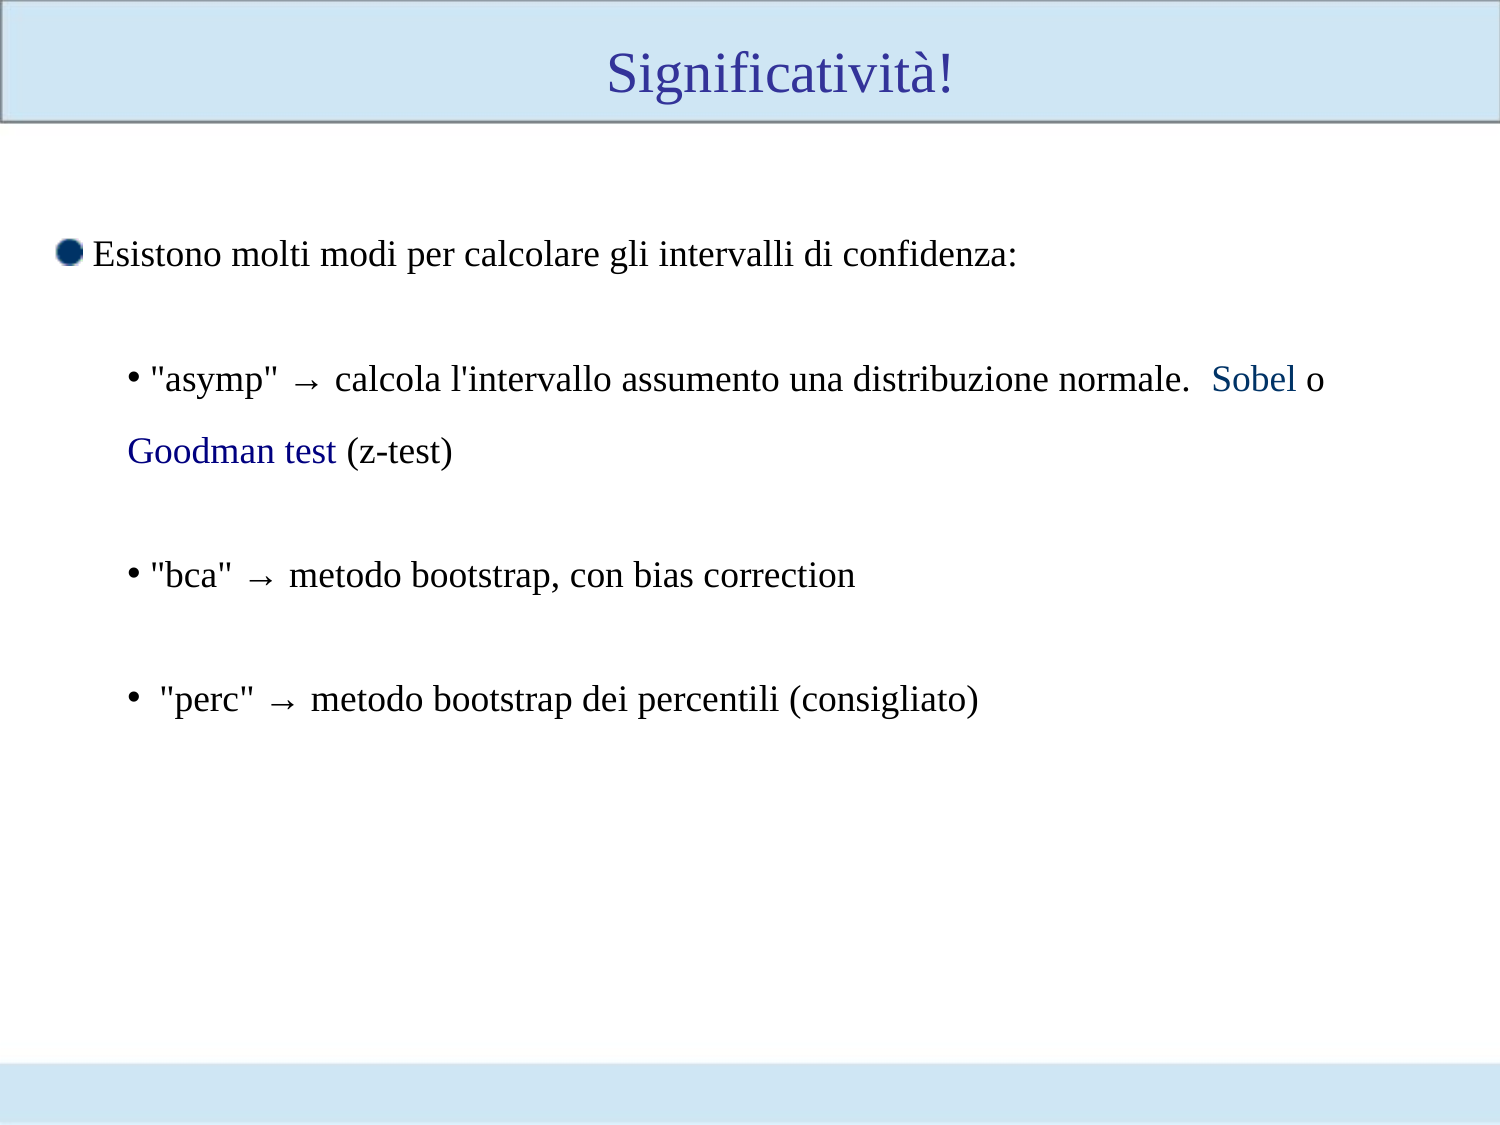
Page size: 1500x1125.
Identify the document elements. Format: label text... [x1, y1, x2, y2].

title Significatività! [249, 21, 1313, 117]
text_box Esistono molti modi per calcolare gli intervalli di confidenza: "asymp" → calcola l'intervallo assumento una distribuzione normale. Sobel o Goodman test (z-test) "bca" → metodo bootstrap, con bias correction "perc" → metodo bootstrap dei percentili (consigliato) [37, 187, 1463, 727]
picture [0, 0, 1500, 1125]
